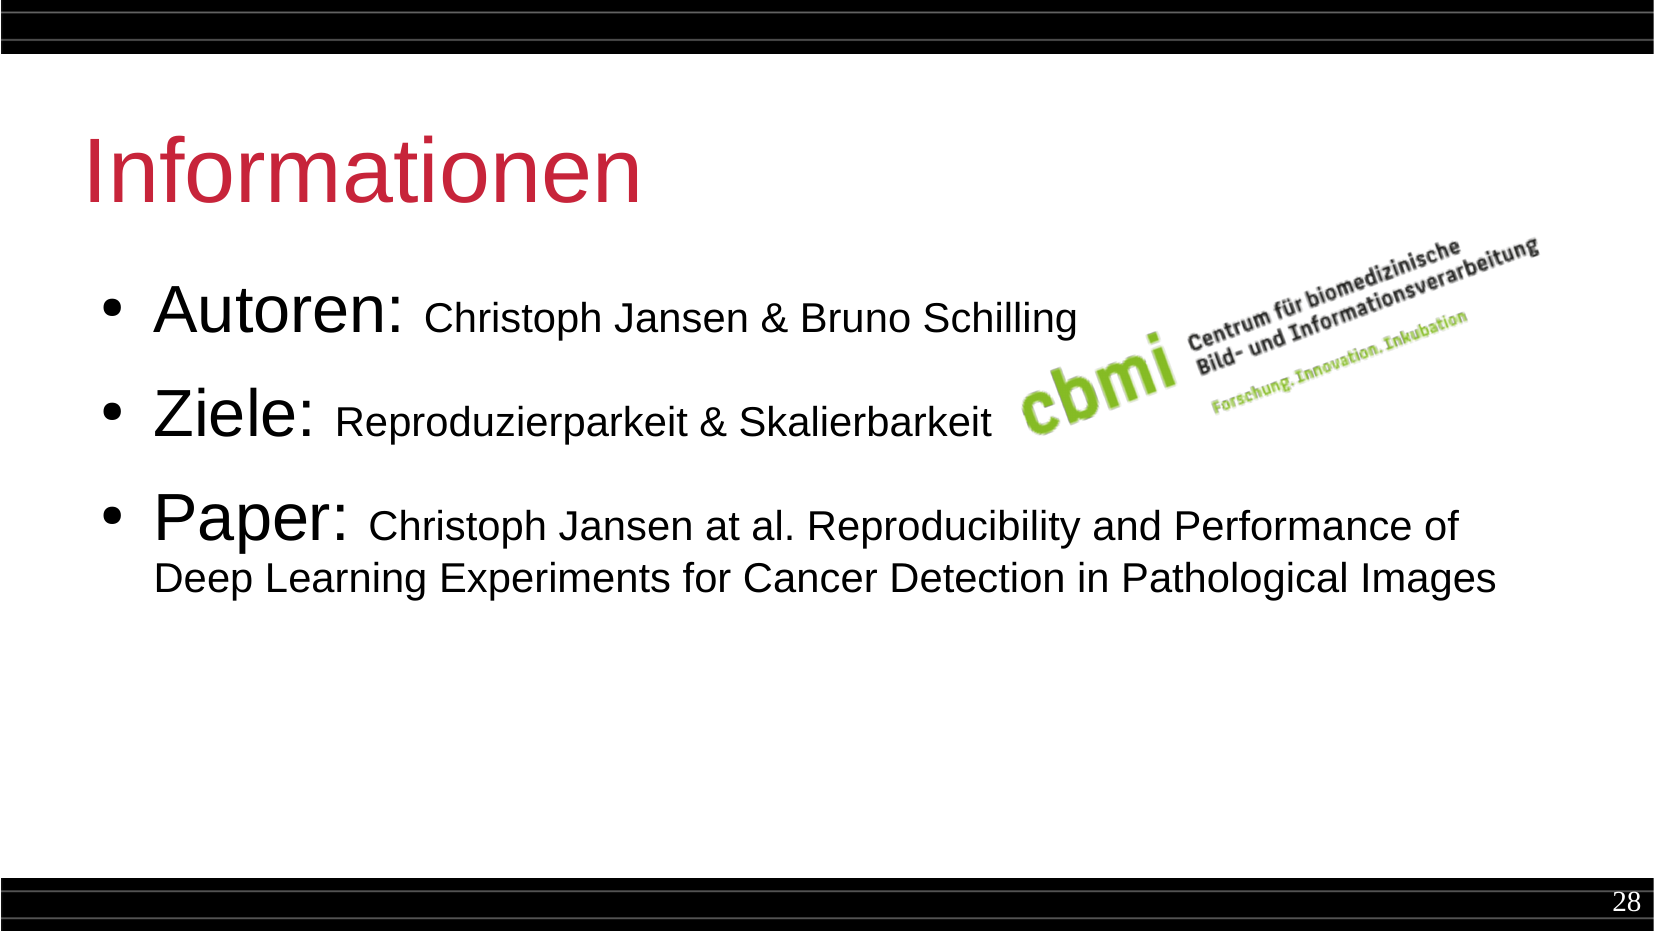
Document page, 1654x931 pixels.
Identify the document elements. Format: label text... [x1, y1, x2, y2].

picture [1, 878, 1654, 931]
picture [1005, 180, 1561, 492]
title Informationen [82, 92, 1571, 249]
picture [1, 0, 1654, 54]
list Autoren: Christoph Jansen & Bruno Schilling Ziele: Reproduzierparkeit & Skalierbarkeit Paper: Christoph Jansen at al. Reproducibility and Performance of Deep Learning Experiments for Cancer Detection in Pathological Images [82, 271, 1571, 851]
